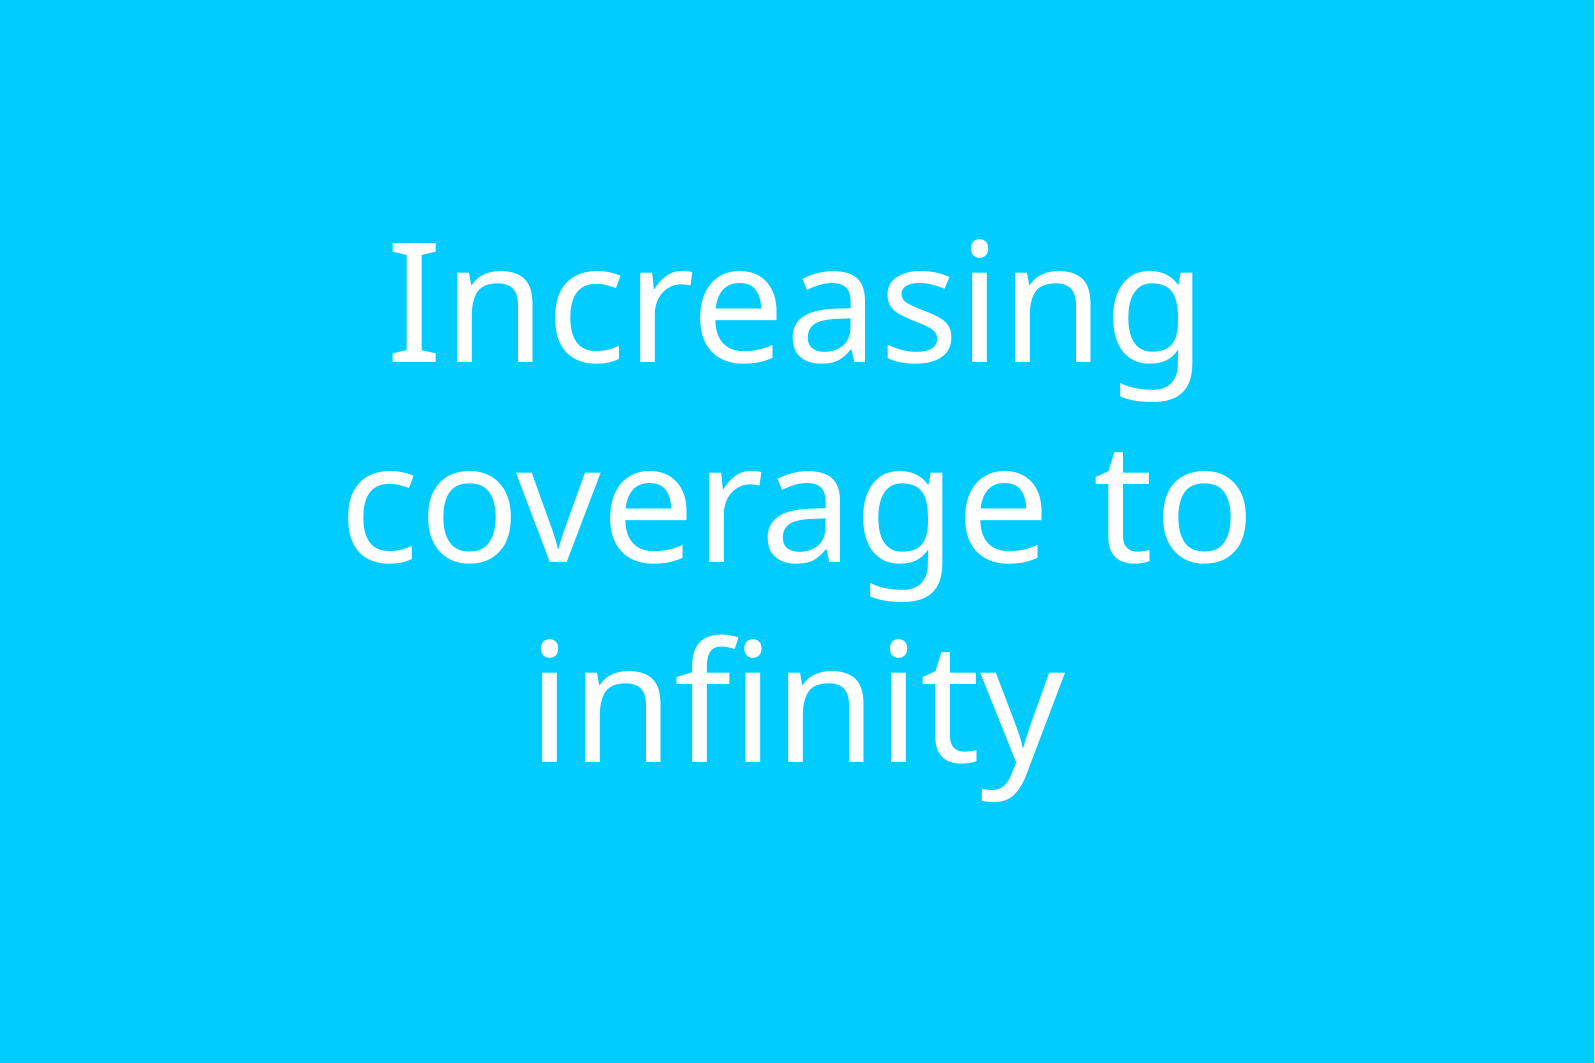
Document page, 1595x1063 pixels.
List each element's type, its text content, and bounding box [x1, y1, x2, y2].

text_box Increasing coverage to infinity [79, 42, 1515, 951]
